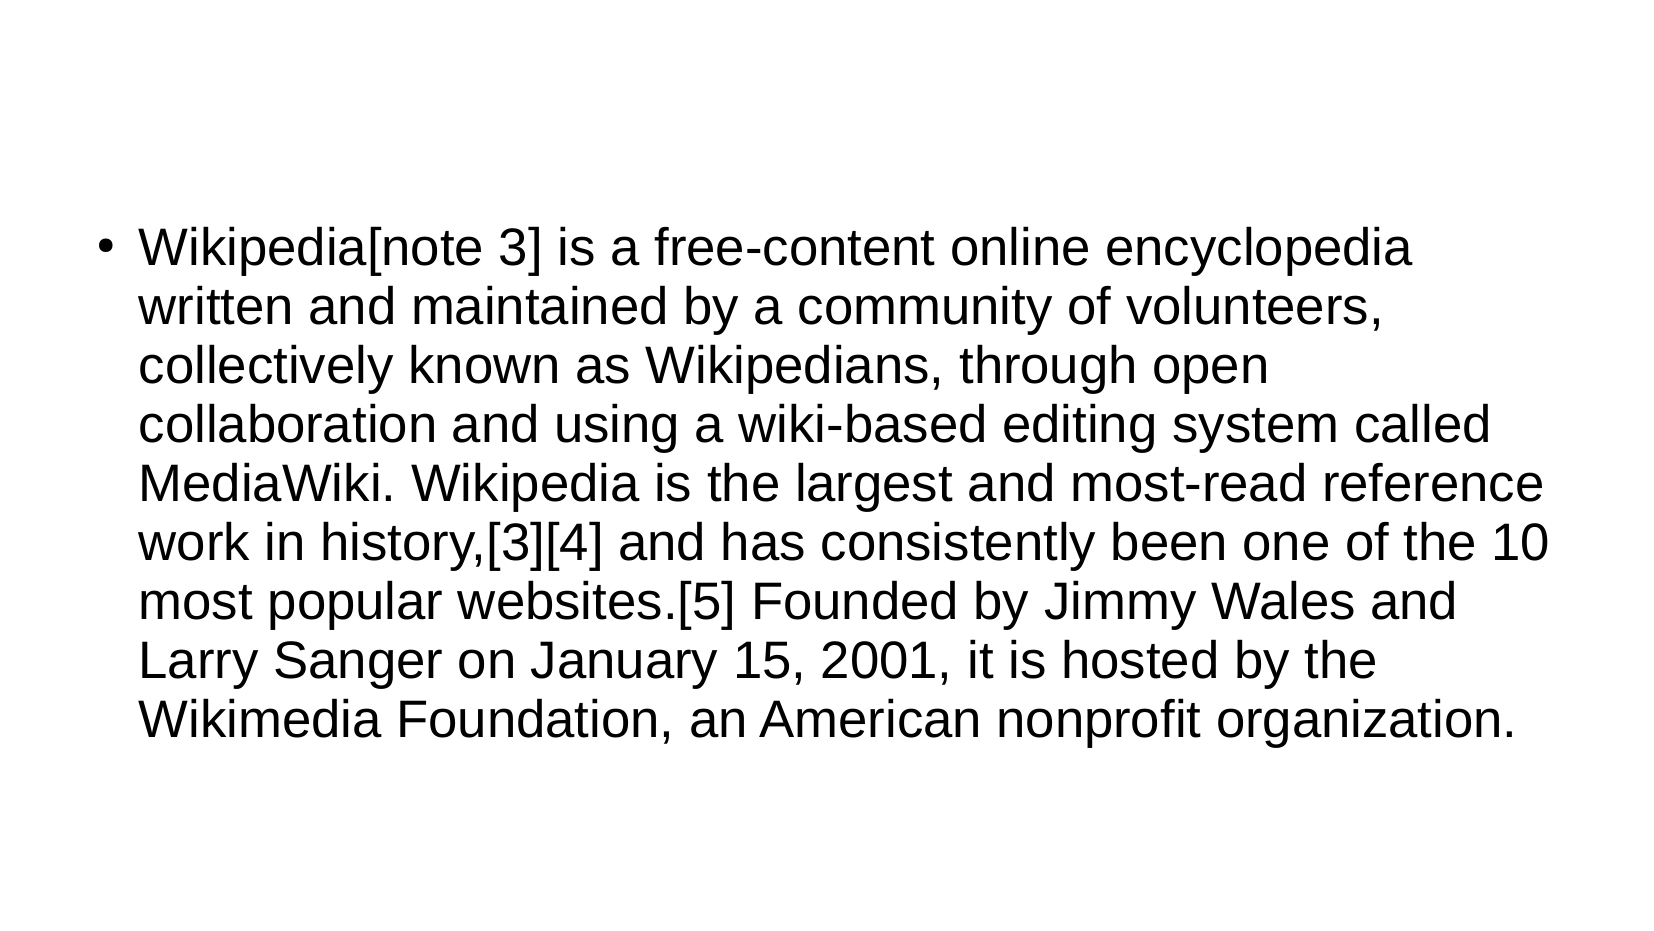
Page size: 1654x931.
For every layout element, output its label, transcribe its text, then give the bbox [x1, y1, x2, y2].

list Wikipedia[note 3] is a free-content online encyclopedia written and maintained by a community of volunteers, collectively known as Wikipedians, through open collaboration and using a wiki-based editing system called MediaWiki. Wikipedia is the largest and most-read reference work in history,[3][4] and has consistently been one of the 10 most popular websites.[5] Founded by Jimmy Wales and Larry Sanger on January 15, 2001, it is hosted by the Wikimedia Foundation, an American nonprofit organization. [82, 217, 1571, 758]
